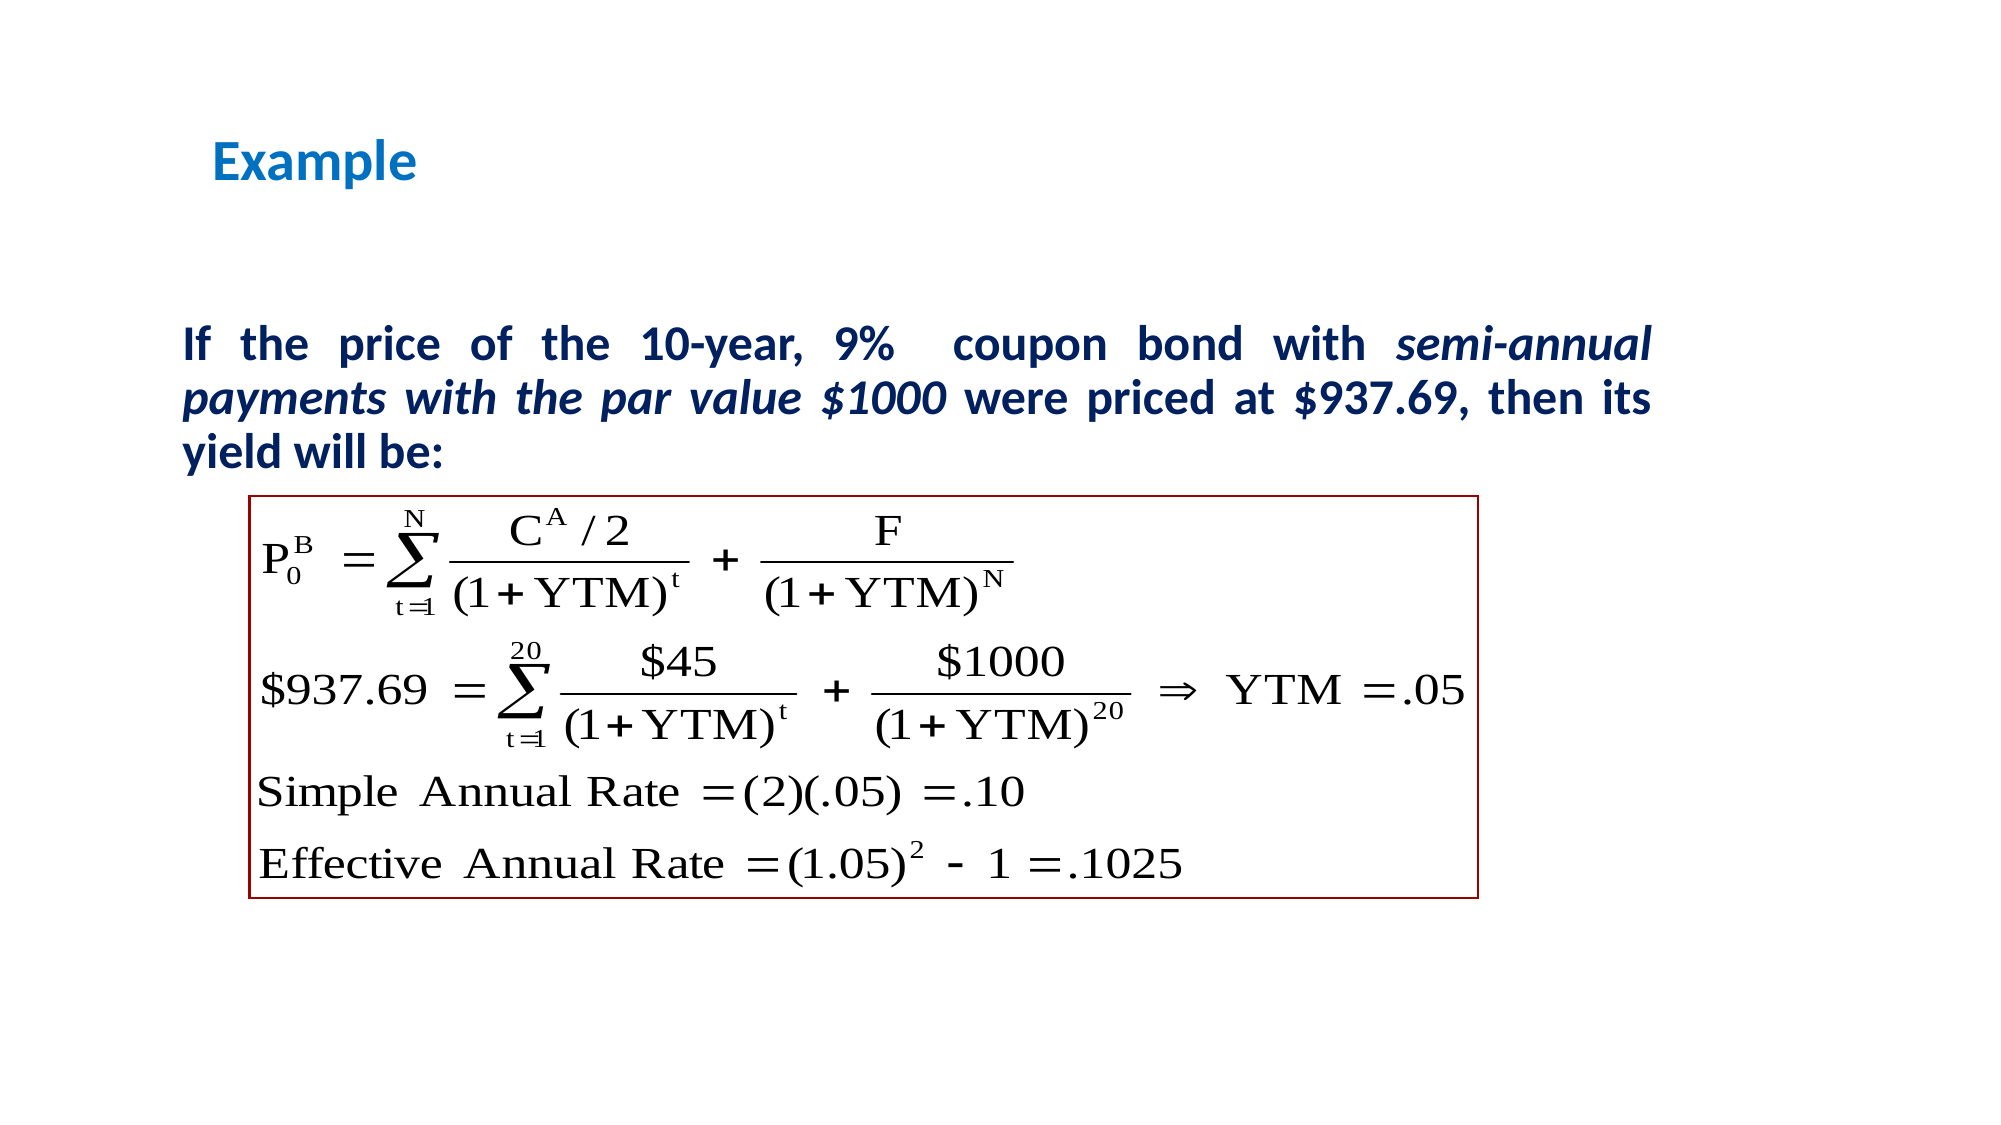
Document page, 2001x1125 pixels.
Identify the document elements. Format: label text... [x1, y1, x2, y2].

chart [250, 497, 1477, 898]
list If the price of the 10-year, 9% coupon bond with semi-annual payments with the par value $1000 were priced at $937.69, then its yield will be: [167, 309, 1668, 845]
text_box Example [197, 114, 1724, 200]
